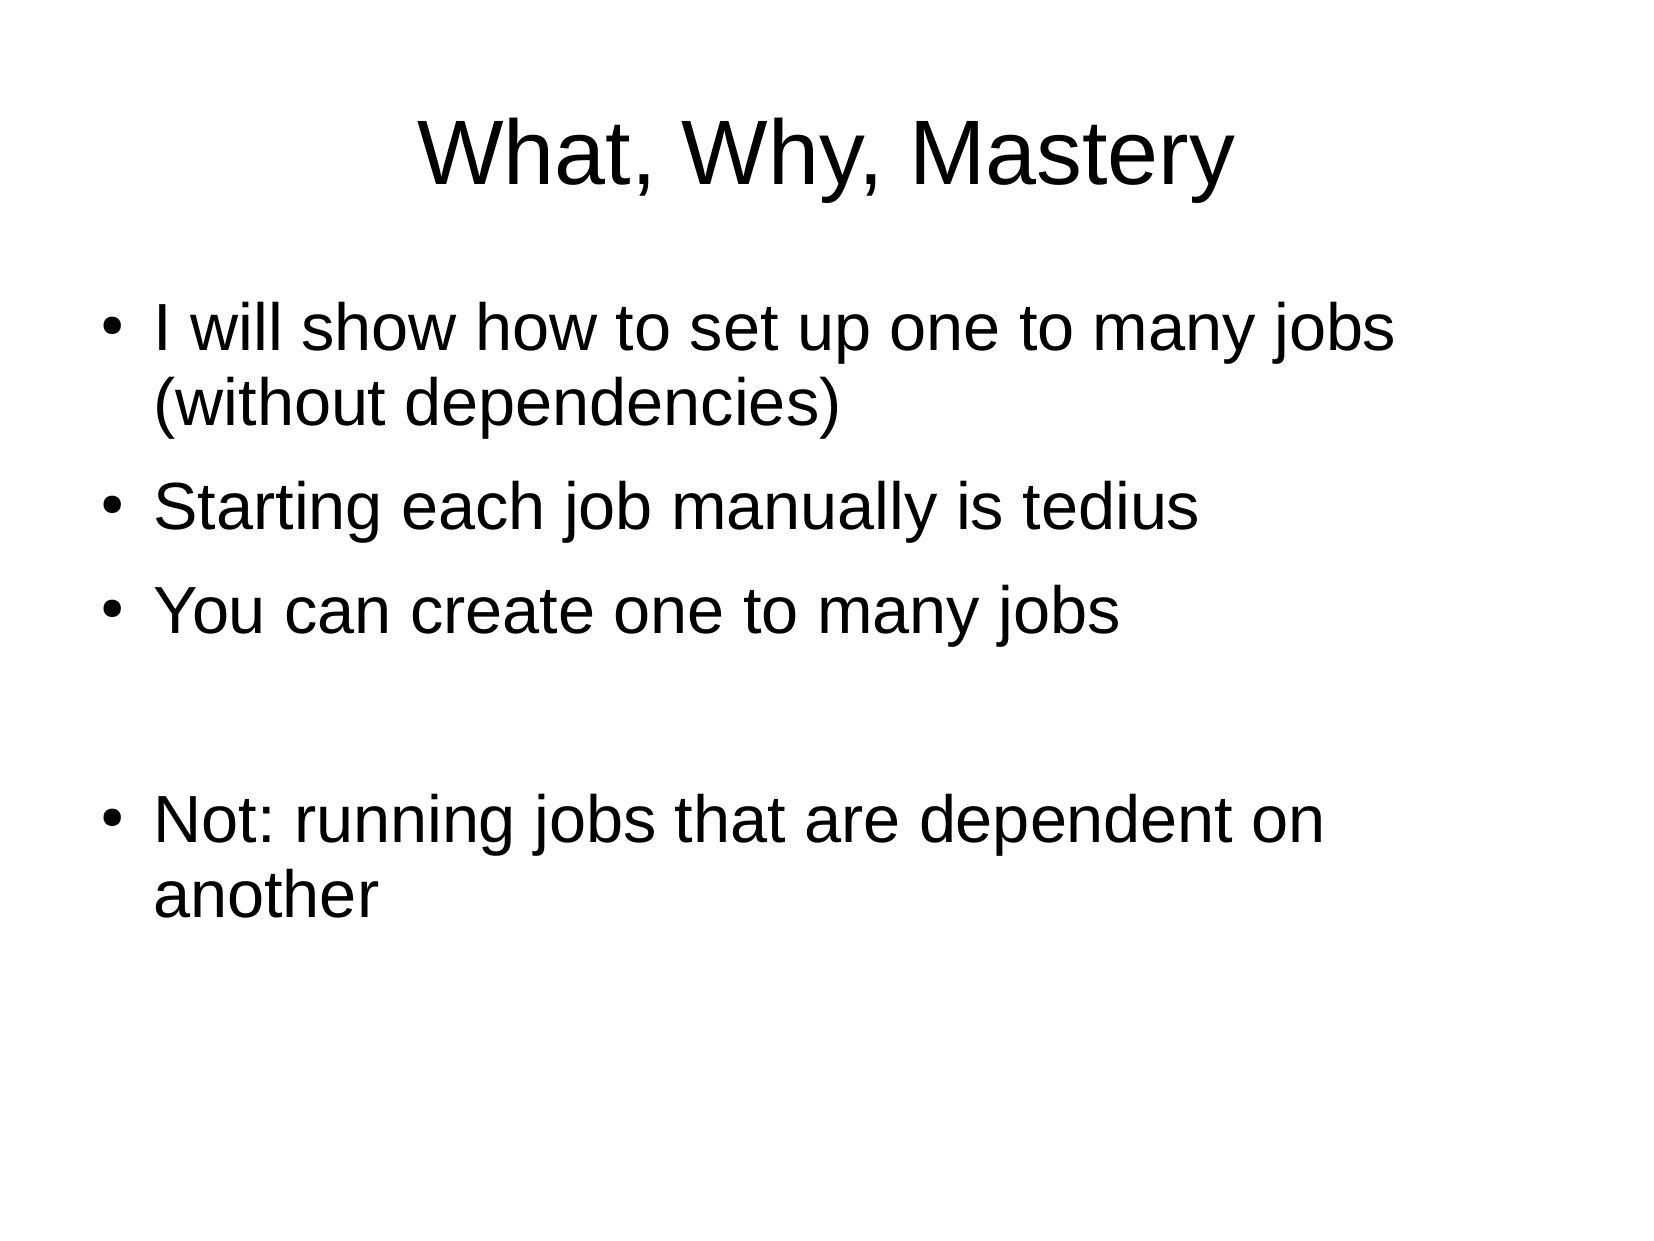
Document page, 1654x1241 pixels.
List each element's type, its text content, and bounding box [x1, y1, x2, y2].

title What, Why, Mastery [82, 49, 1571, 257]
list I will show how to set up one to many jobs (without dependencies) Starting each job manually is tedius You can create one to many jobs Not: running jobs that are dependent on another [82, 290, 1571, 1010]
